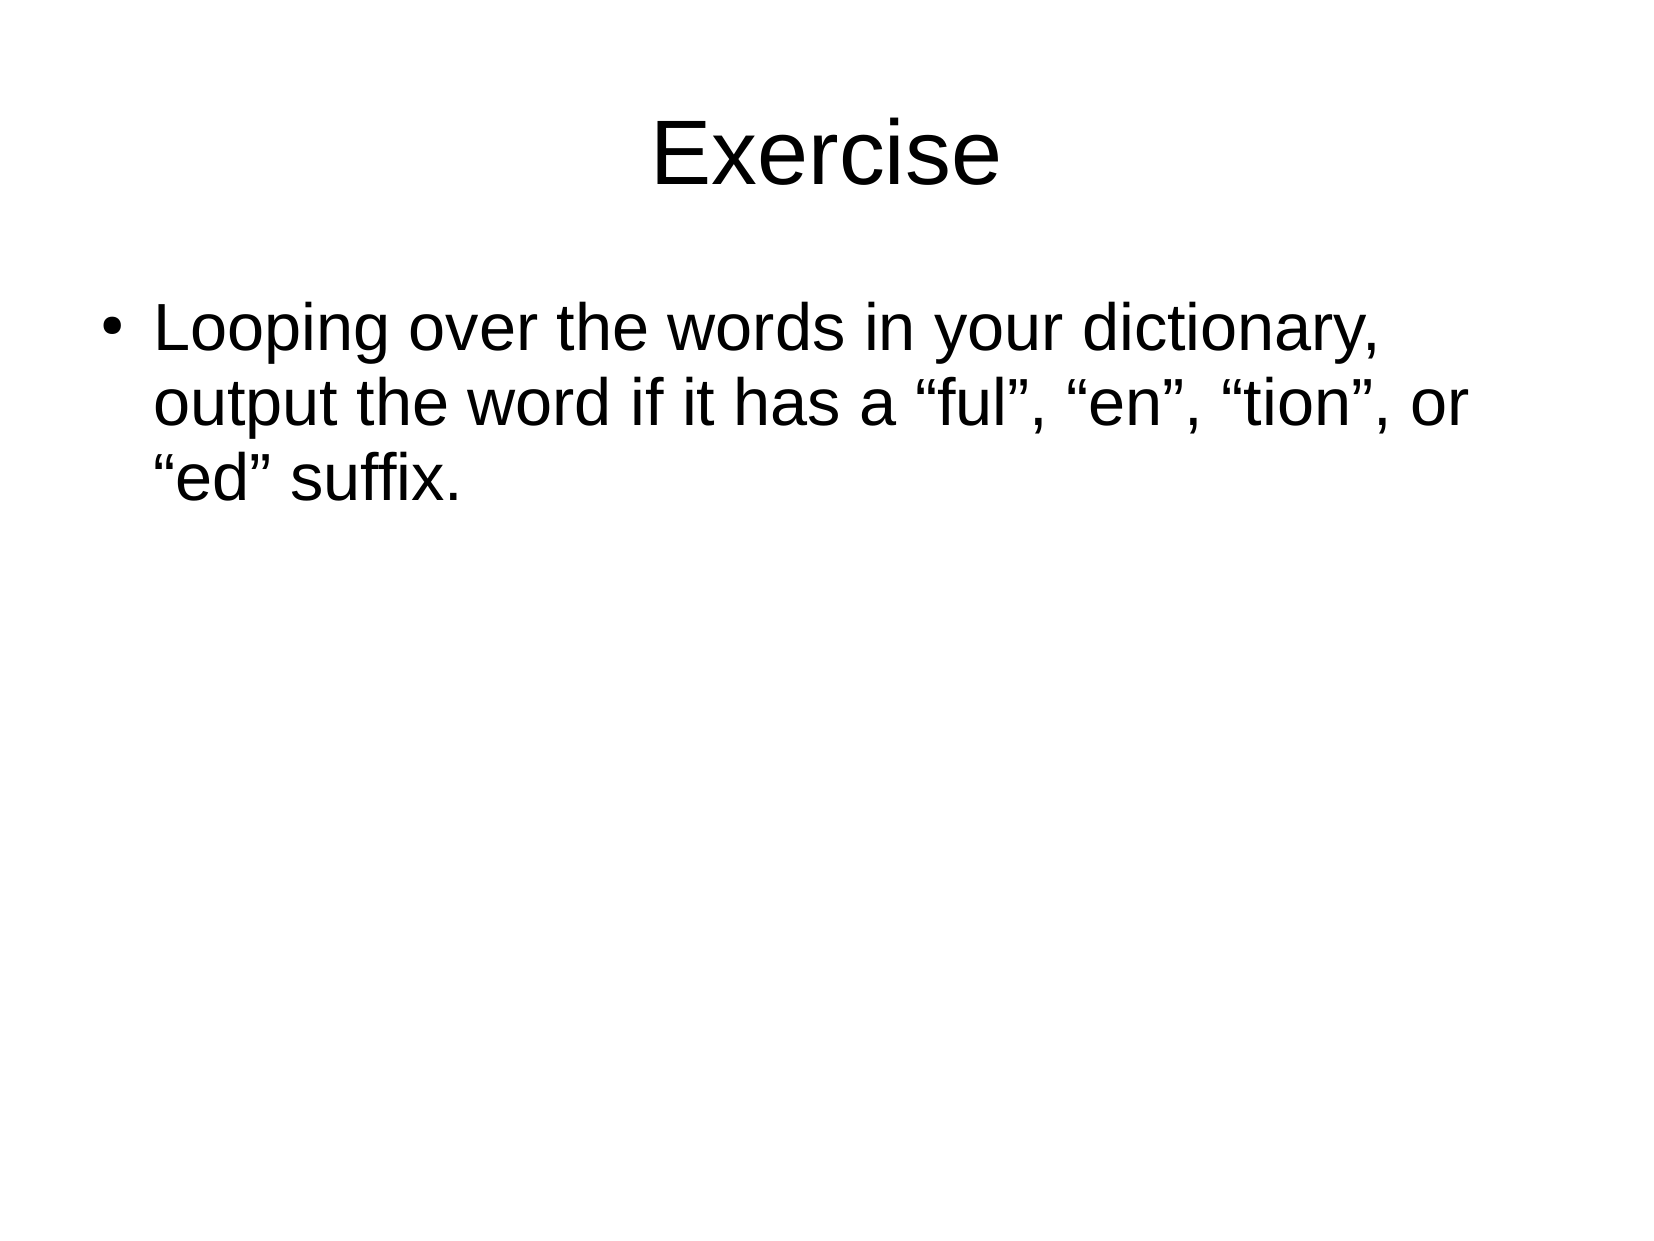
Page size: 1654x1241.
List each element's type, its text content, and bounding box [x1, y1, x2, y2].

title Exercise [82, 49, 1571, 257]
list Looping over the words in your dictionary, output the word if it has a “ful”, “en”, “tion”, or “ed” suffix. [82, 290, 1571, 1010]
